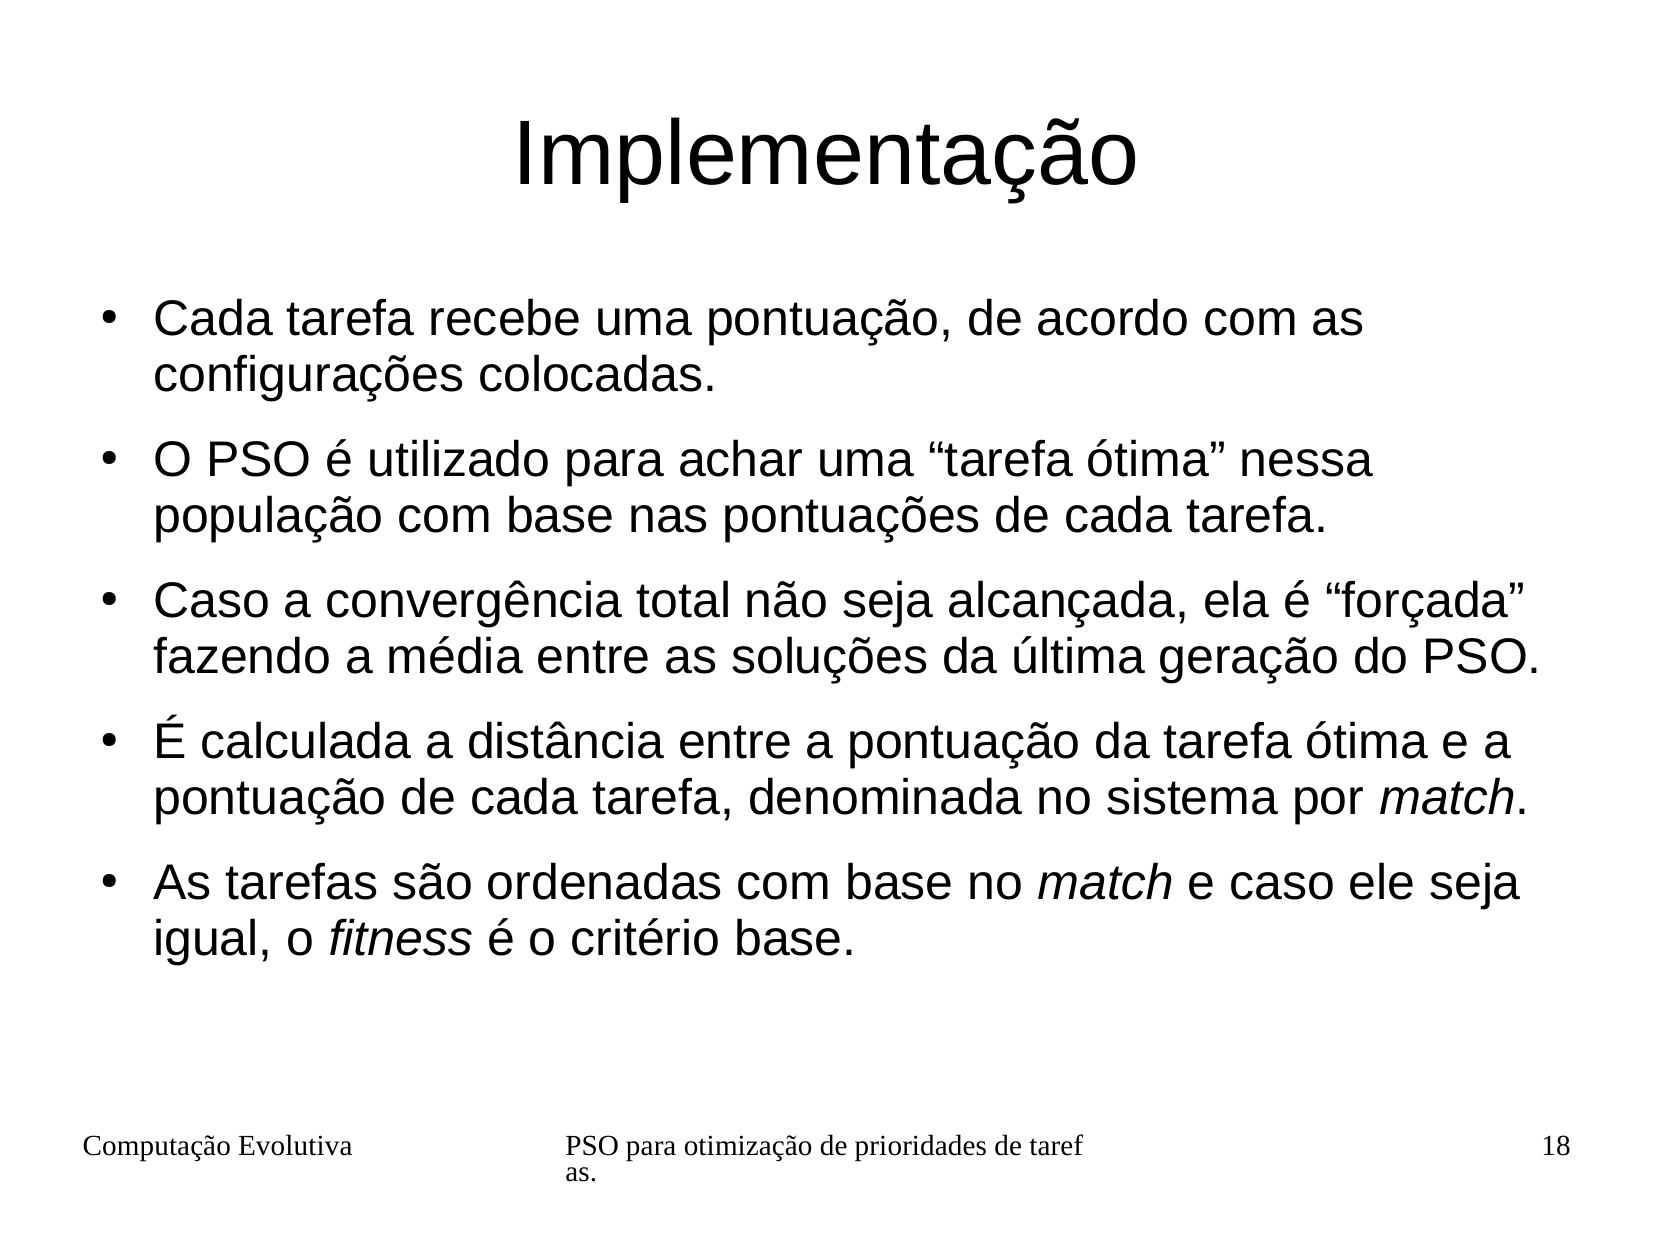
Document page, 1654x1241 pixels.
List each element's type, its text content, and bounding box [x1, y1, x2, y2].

title Implementação [82, 56, 1571, 250]
list Cada tarefa recebe uma pontuação, de acordo com as configurações colocadas. O PSO é utilizado para achar uma “tarefa ótima” nessa população com base nas pontuações de cada tarefa. Caso a convergência total não seja alcançada, ela é “forçada” fazendo a média entre as soluções da última geração do PSO. É calculada a distância entre a pontuação da tarefa ótima e a pontuação de cada tarefa, denominada no sistema por match. As tarefas são ordenadas com base no match e caso ele seja igual, o fitness é o critério base. [82, 290, 1571, 1094]
